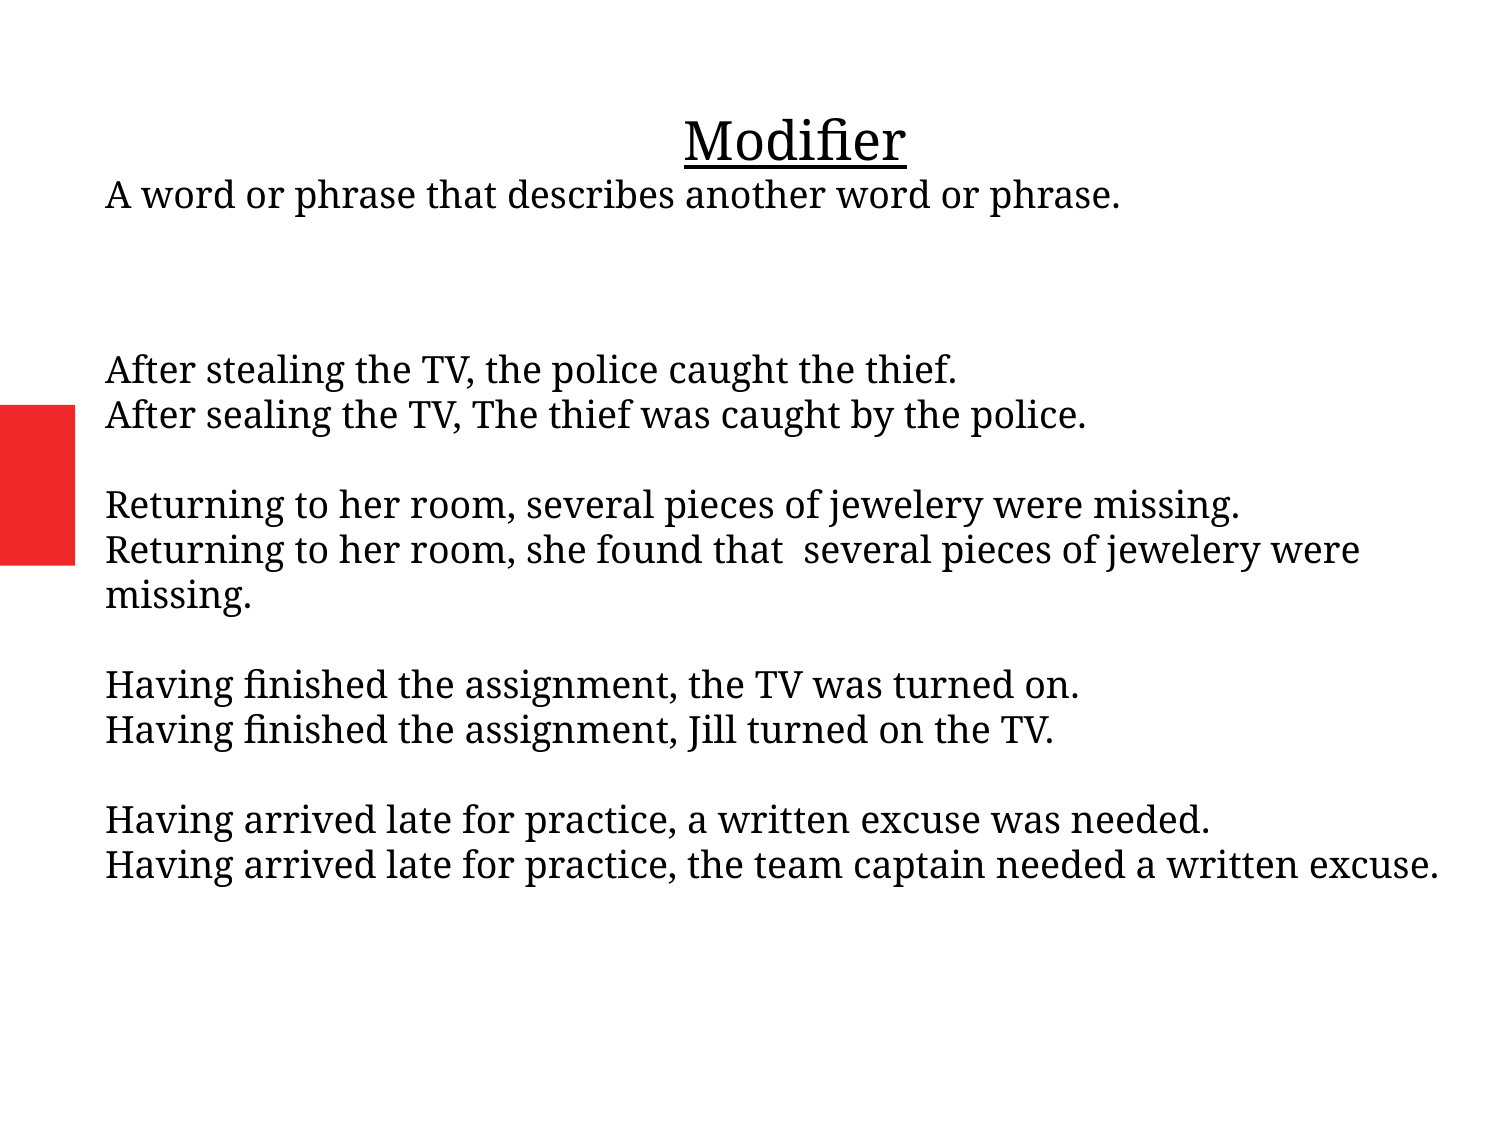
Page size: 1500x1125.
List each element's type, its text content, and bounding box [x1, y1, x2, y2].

text_box Modifier A word or phrase that describes another word or phrase. After stealing the TV, the police caught the thief. After sealing the TV, The thief was caught by the police. Returning to her room, several pieces of jewelery were missing. Returning to her room, she found that several pieces of jewelery were missing. Having finished the assignment, the TV was turned on. Having finished the assignment, Jill turned on the TV. Having arrived late for practice, a written excuse was needed. Having arrived late for practice, the team captain needed a written excuse. [105, 104, 1486, 1125]
